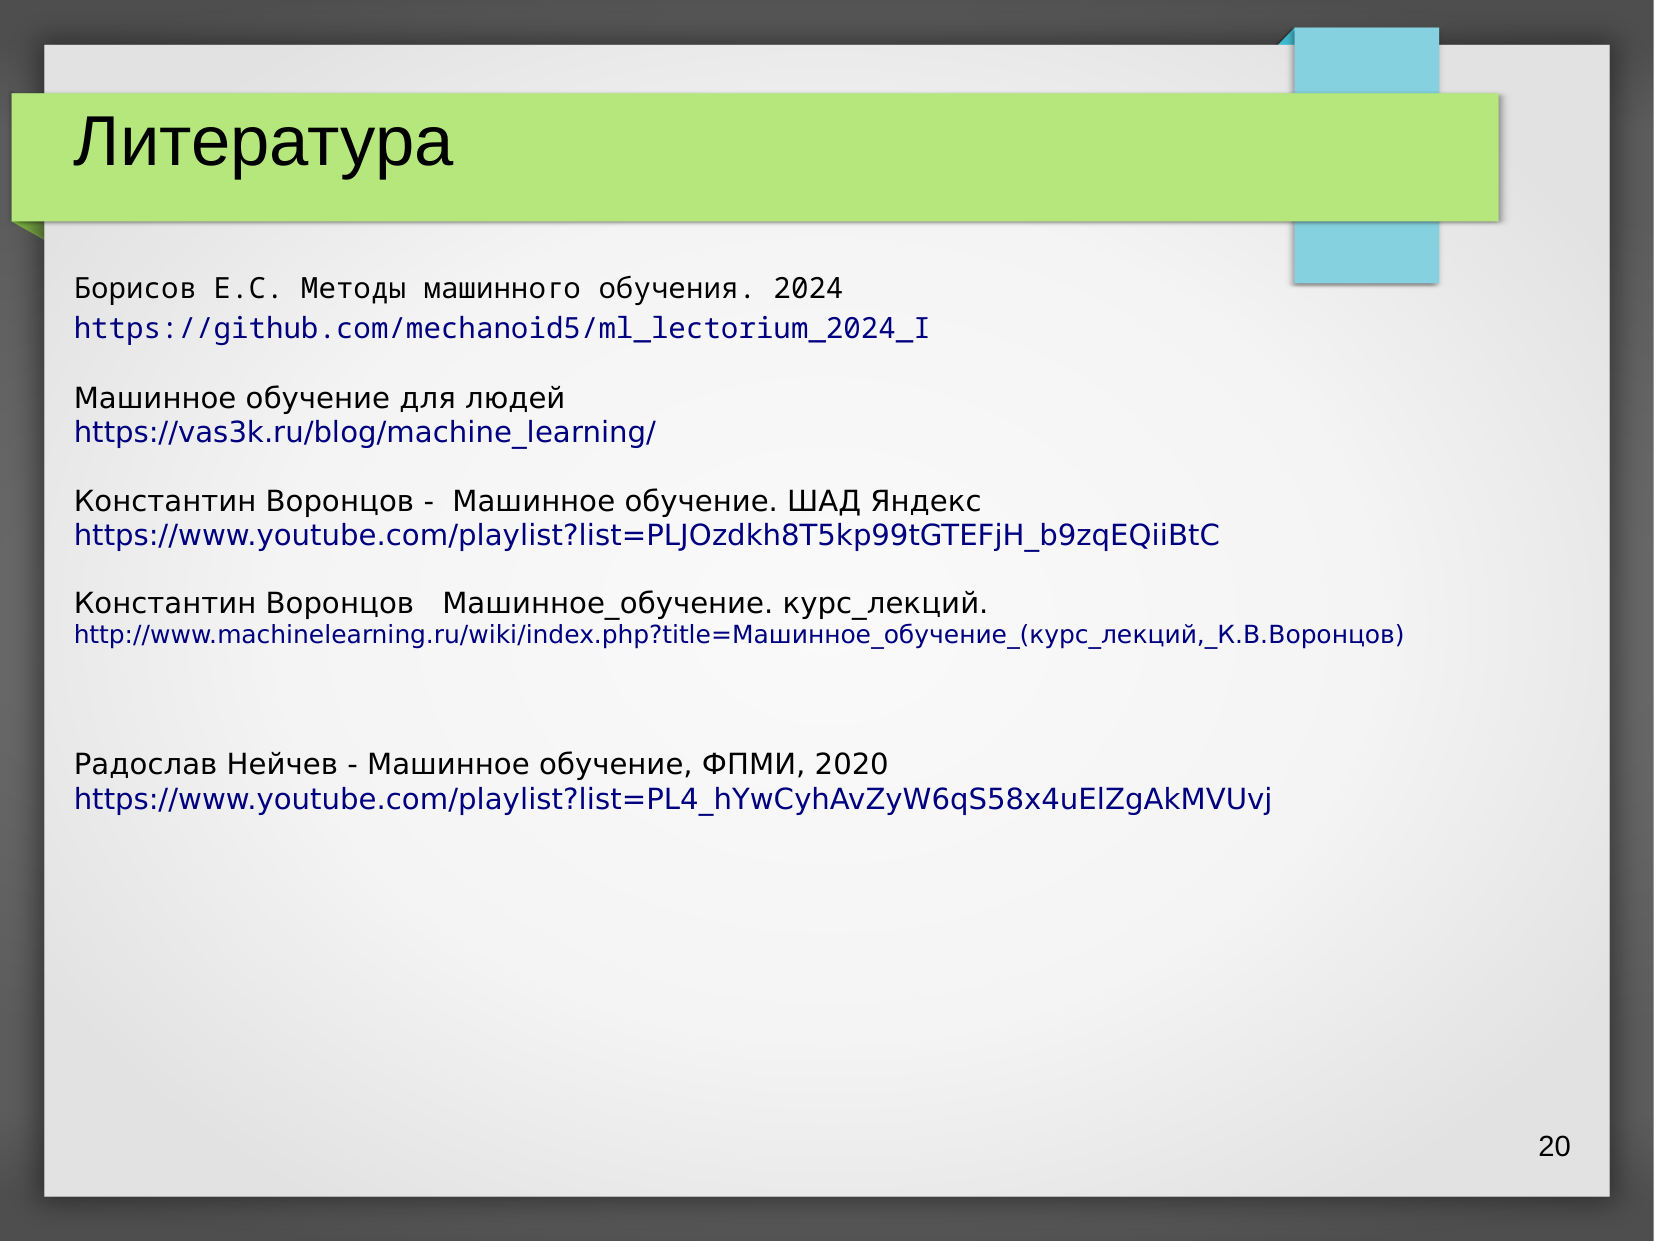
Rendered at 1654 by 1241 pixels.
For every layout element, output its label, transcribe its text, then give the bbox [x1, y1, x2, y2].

text_box Литература [59, 94, 1004, 189]
picture [0, 0, 1654, 1241]
text_box Борисов Е.С. Методы машинного обучения. 2024 https://github.com/mechanoid5/ml_lectorium_2024_I Машинное обучение для людей https://vas3k.ru/blog/machine_learning/ Константин Воронцов - Машинное обучение. ШАД Яндексhttps://www.youtube.com/playlist?list=PLJOzdkh8T5kp99tGTEFjH_b9zqEQiiBtC Константин Воронцов Машинное_обучение. курс_лекций. http://www.machinelearning.ru/wiki/index.php?title=Машинное_обучение_(курс_лекций,_К.В.Воронцов) Радослав Нейчев - Машинное обучение, ФПМИ, 2020 https://www.youtube.com/playlist?list=PL4_hYwCyhAvZyW6qS58x4uElZgAkMVUvj [59, 259, 1583, 960]
